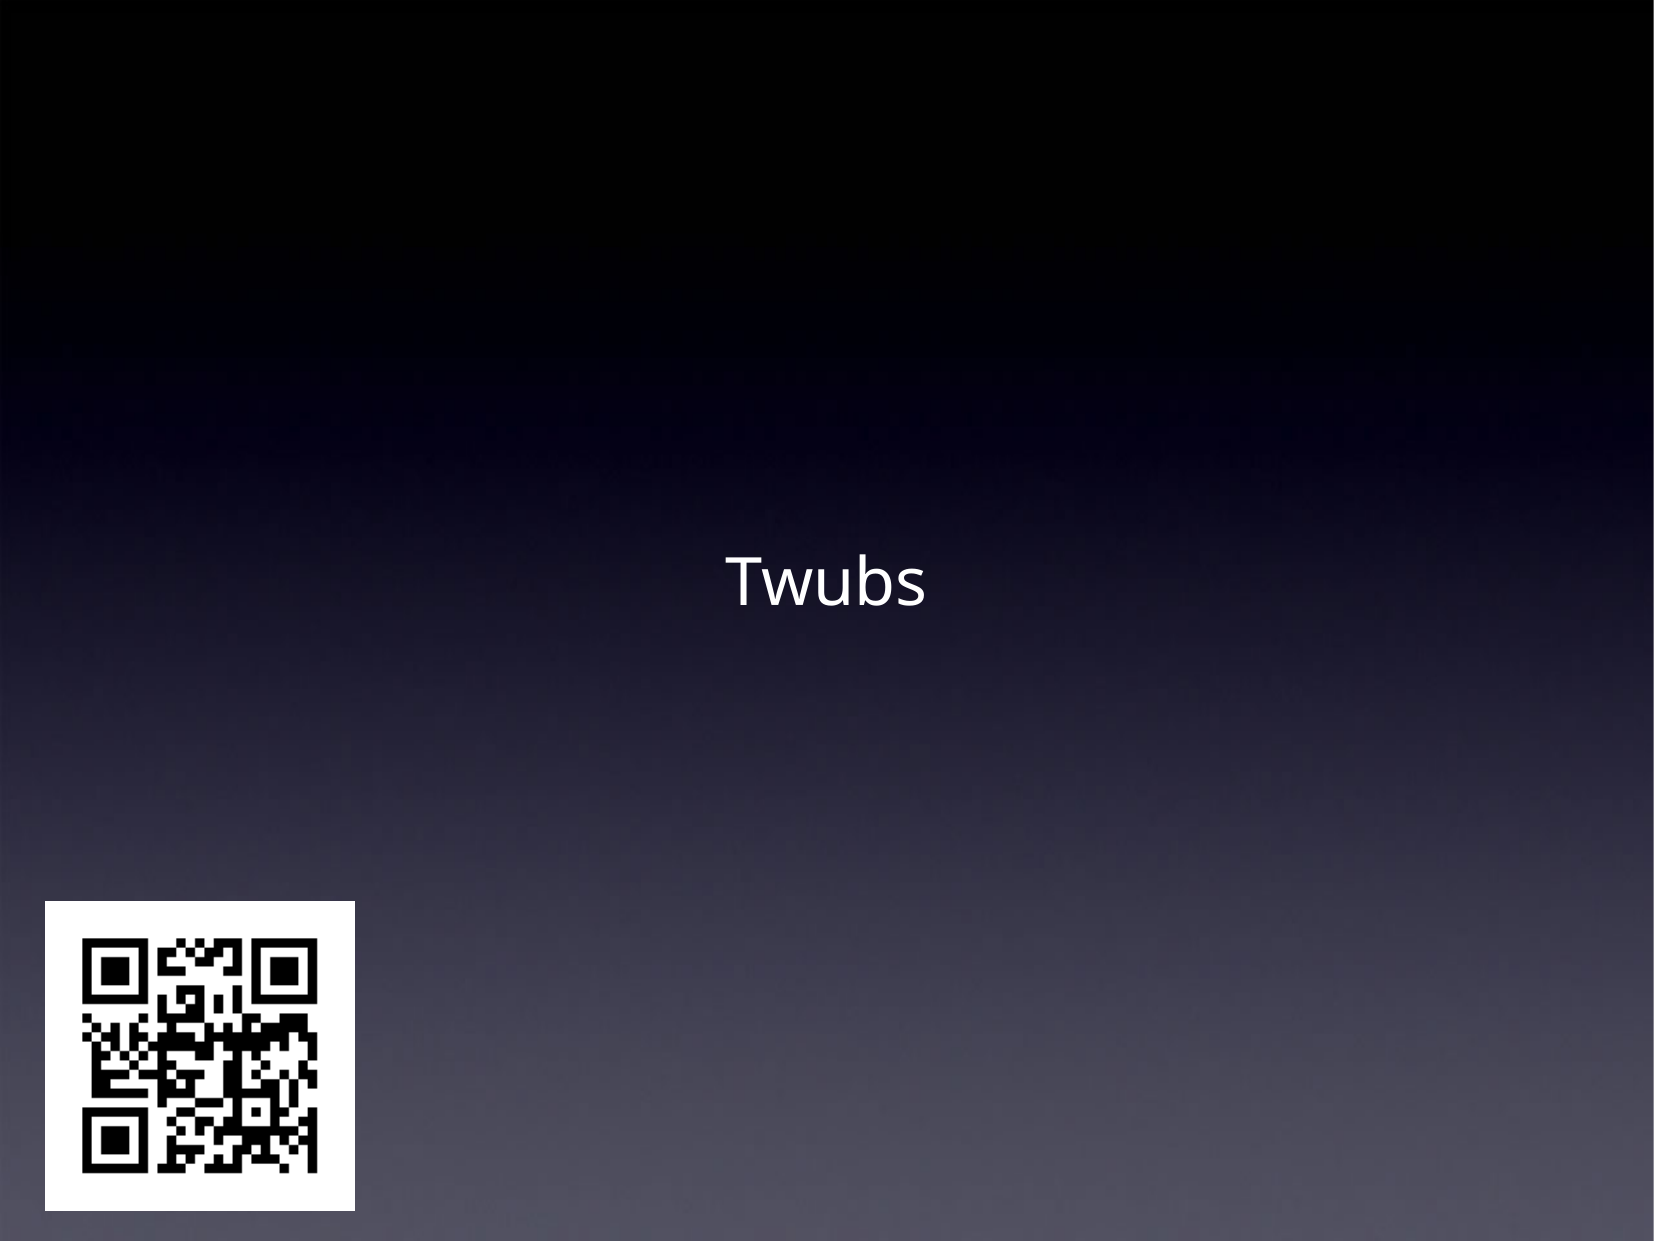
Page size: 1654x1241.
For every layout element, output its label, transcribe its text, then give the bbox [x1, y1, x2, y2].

picture [0, 0, 1654, 1241]
subtitle Twubs [82, 49, 1571, 1109]
